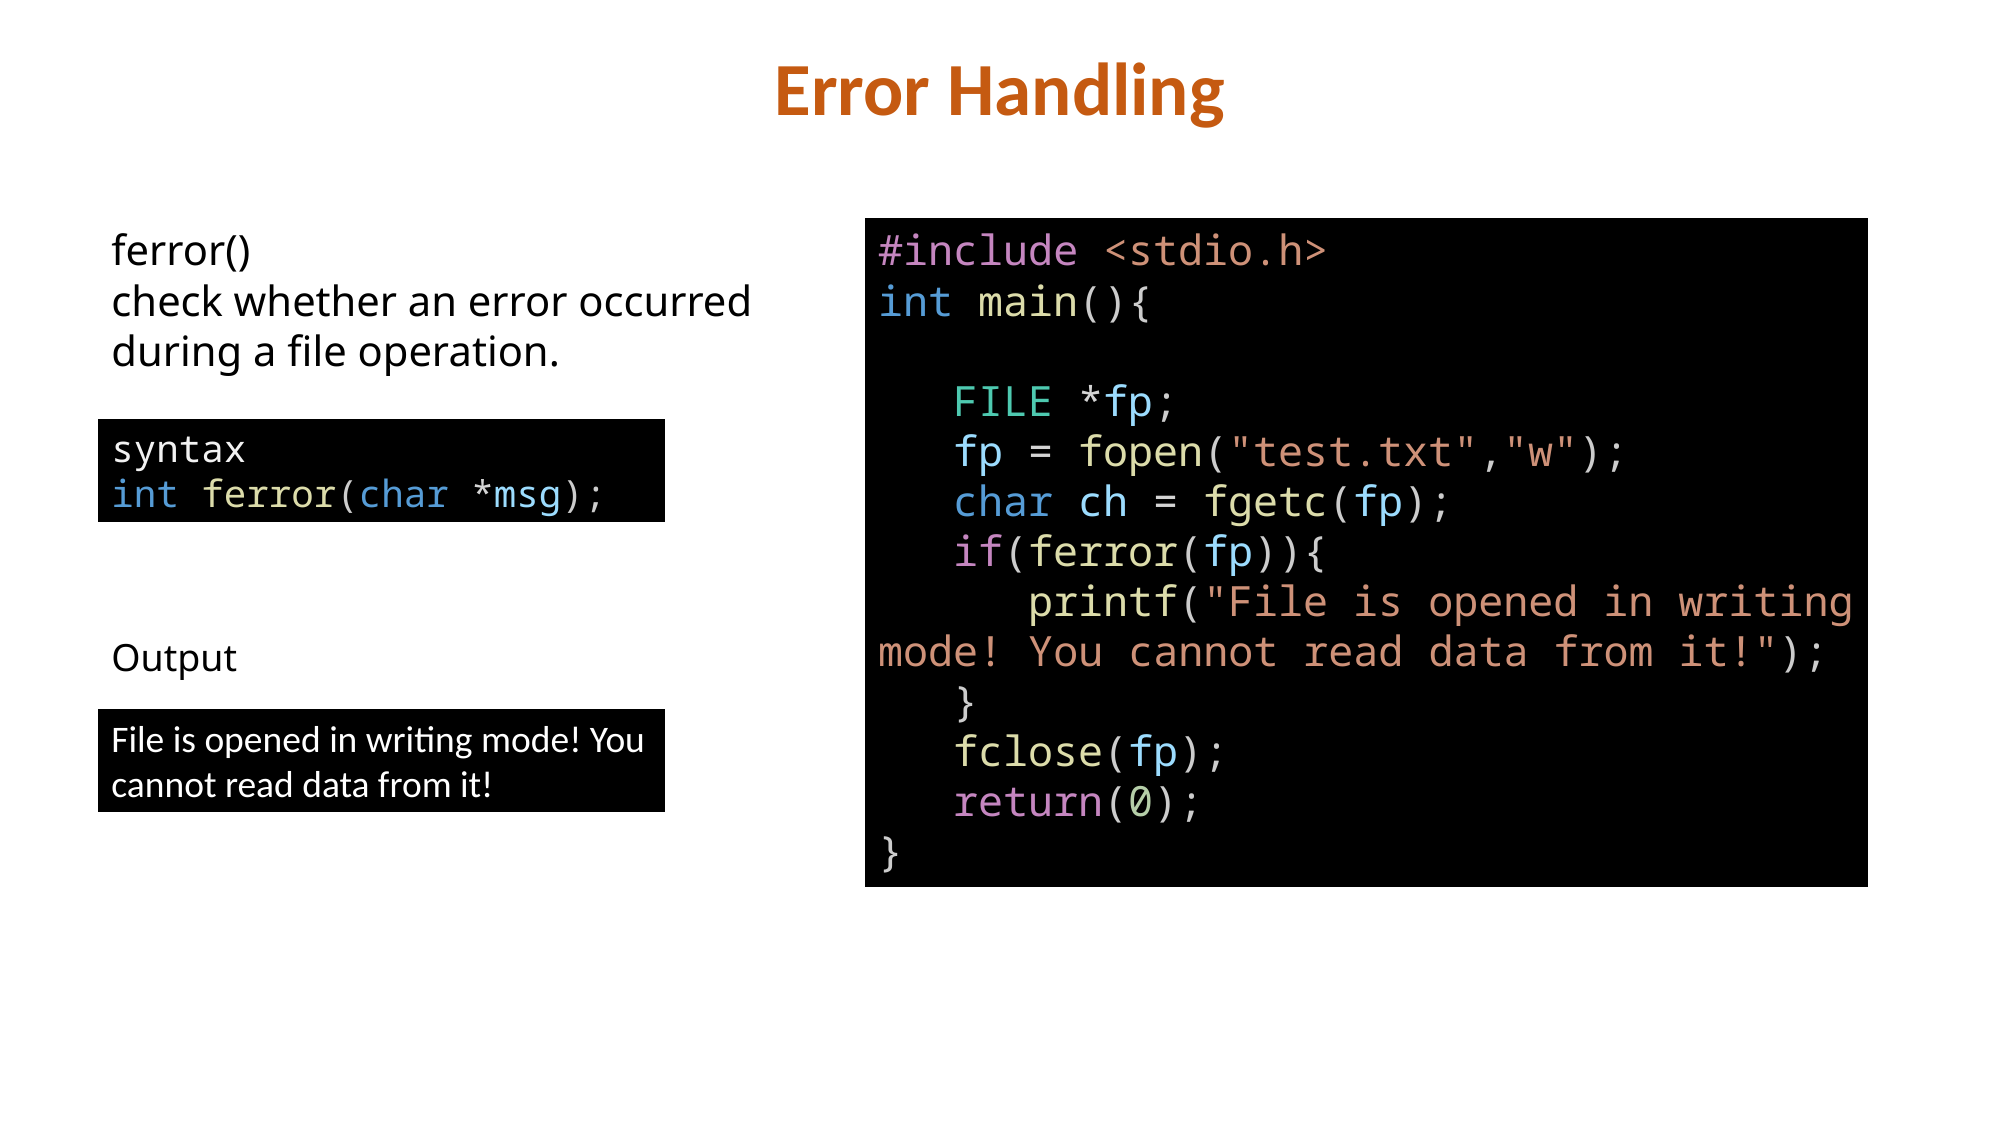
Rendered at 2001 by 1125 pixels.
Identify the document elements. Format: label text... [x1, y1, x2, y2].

text_box #include <stdio.h> int main(){ FILE *fp; fp = fopen("test.txt","w"); char ch = fgetc(fp); if(ferror(fp)){ printf("File is opened in writing mode! You cannot read data from it!"); } fclose(fp); return(0); } [863, 216, 1870, 889]
text_box File is opened in writing mode! You cannot read data from it! [96, 707, 667, 814]
text_box Error Handling [666, 33, 1334, 140]
text_box syntax int ferror(char *msg); [96, 417, 667, 524]
text_box Output [96, 626, 572, 688]
text_box ferror() check whether an error occurred during a file operation. [96, 216, 817, 384]
